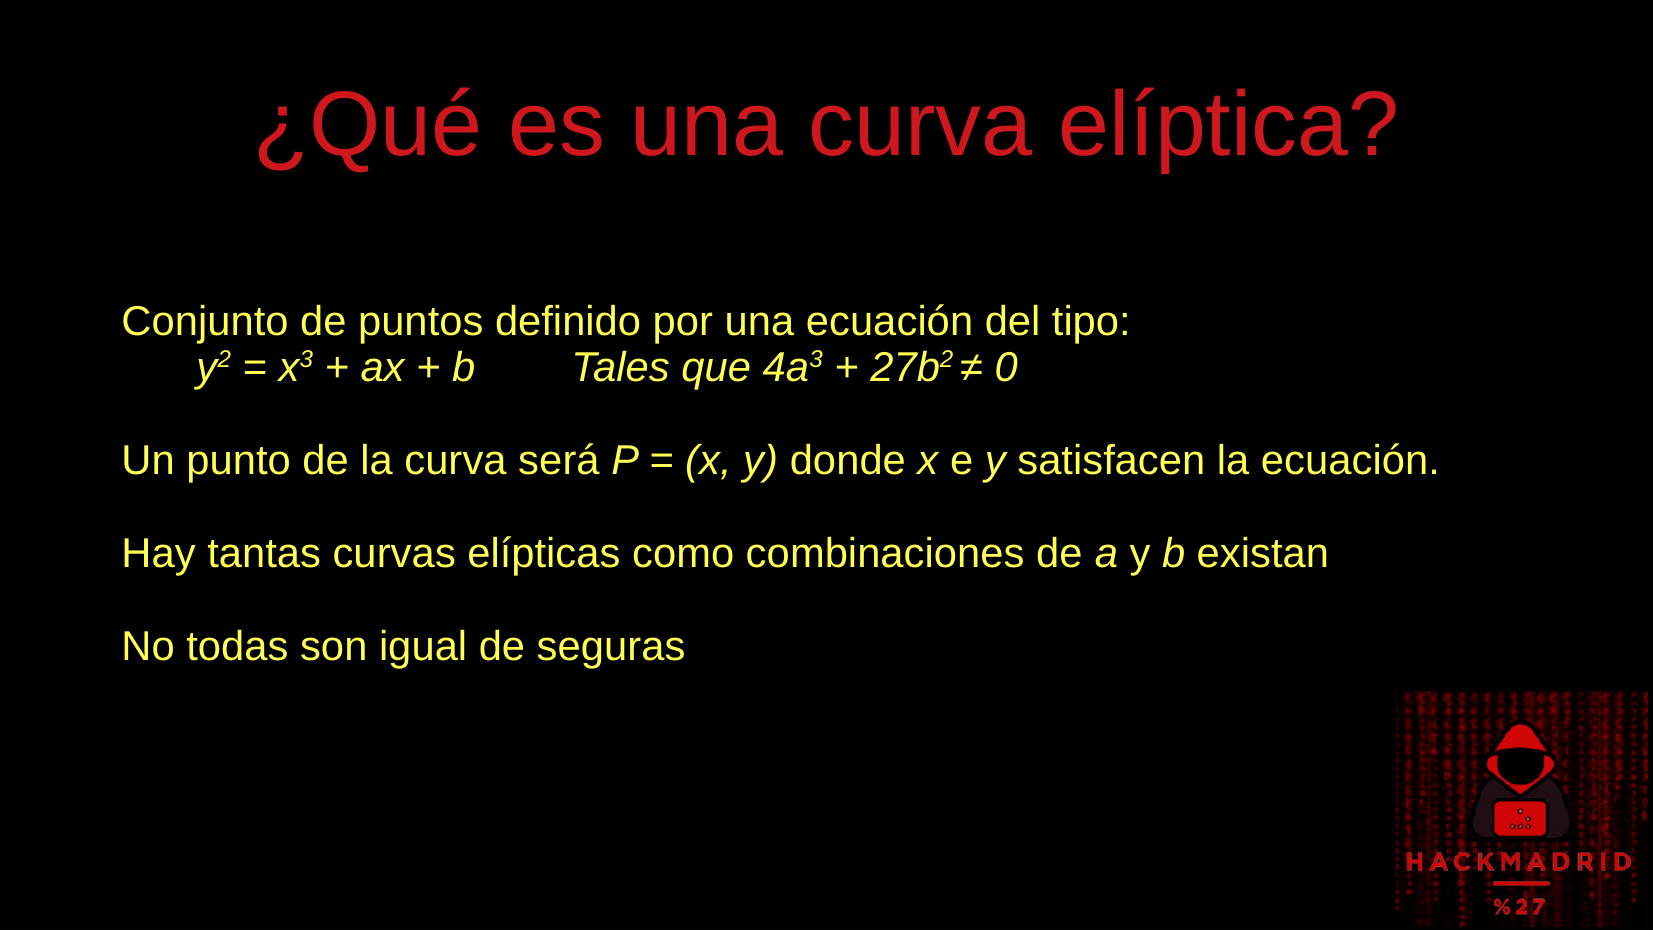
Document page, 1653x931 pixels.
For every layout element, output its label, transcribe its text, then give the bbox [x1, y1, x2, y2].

subtitle Conjunto de puntos definido por una ecuación del tipo: y2 = x3 + ax + b Tales que 4a3 + 27b2 ≠ 0 Un punto de la curva será P = (x, y) donde x e y satisfacen la ecuación. Hay tantas curvas elípticas como combinaciones de a y b existan No todas son igual de seguras [121, 297, 1534, 931]
text_box [1395, 691, 1649, 927]
title ¿Qué es una curva elíptica? [121, 20, 1534, 228]
